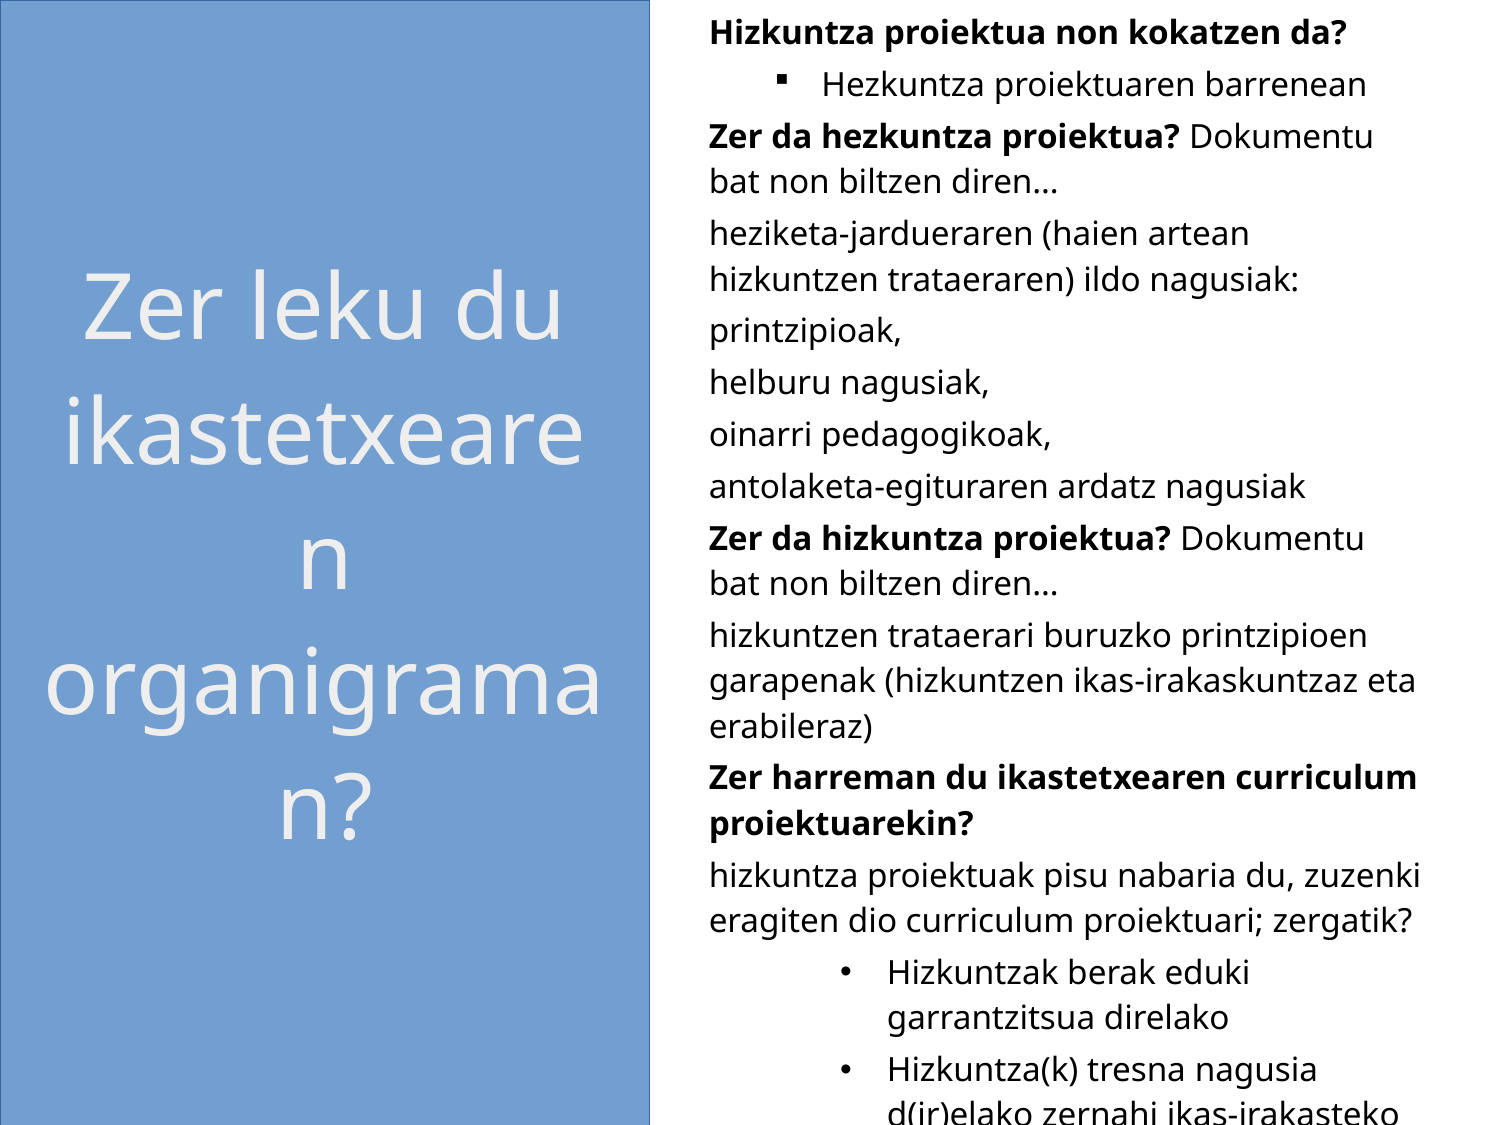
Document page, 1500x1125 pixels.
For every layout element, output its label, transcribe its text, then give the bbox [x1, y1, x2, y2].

subtitle Hizkuntza proiektua non kokatzen da? Hezkuntza proiektuaren barrenean Zer da hezkuntza proiektua? Dokumentu bat non biltzen diren… heziketa-jardueraren (haien artean hizkuntzen trataeraren) ildo nagusiak: printzipioak, helburu nagusiak, oinarri pedagogikoak, antolaketa-egituraren ardatz nagusiak Zer da hizkuntza proiektua? Dokumentu bat non biltzen diren… hizkuntzen trataerari buruzko printzipioen garapenak (hizkuntzen ikas-irakaskuntzaz eta erabileraz) Zer harreman du ikastetxearen curriculum proiektuarekin? hizkuntza proiektuak pisu nabaria du, zuzenki eragiten dio curriculum proiektuari; zergatik? Hizkuntzak berak eduki garrantzitsua direlako Hizkuntza(k) tresna nagusia d(ir)elako zernahi ikas-irakasteko [708, 47, 1425, 1099]
text_box [35, 44, 615, 1063]
